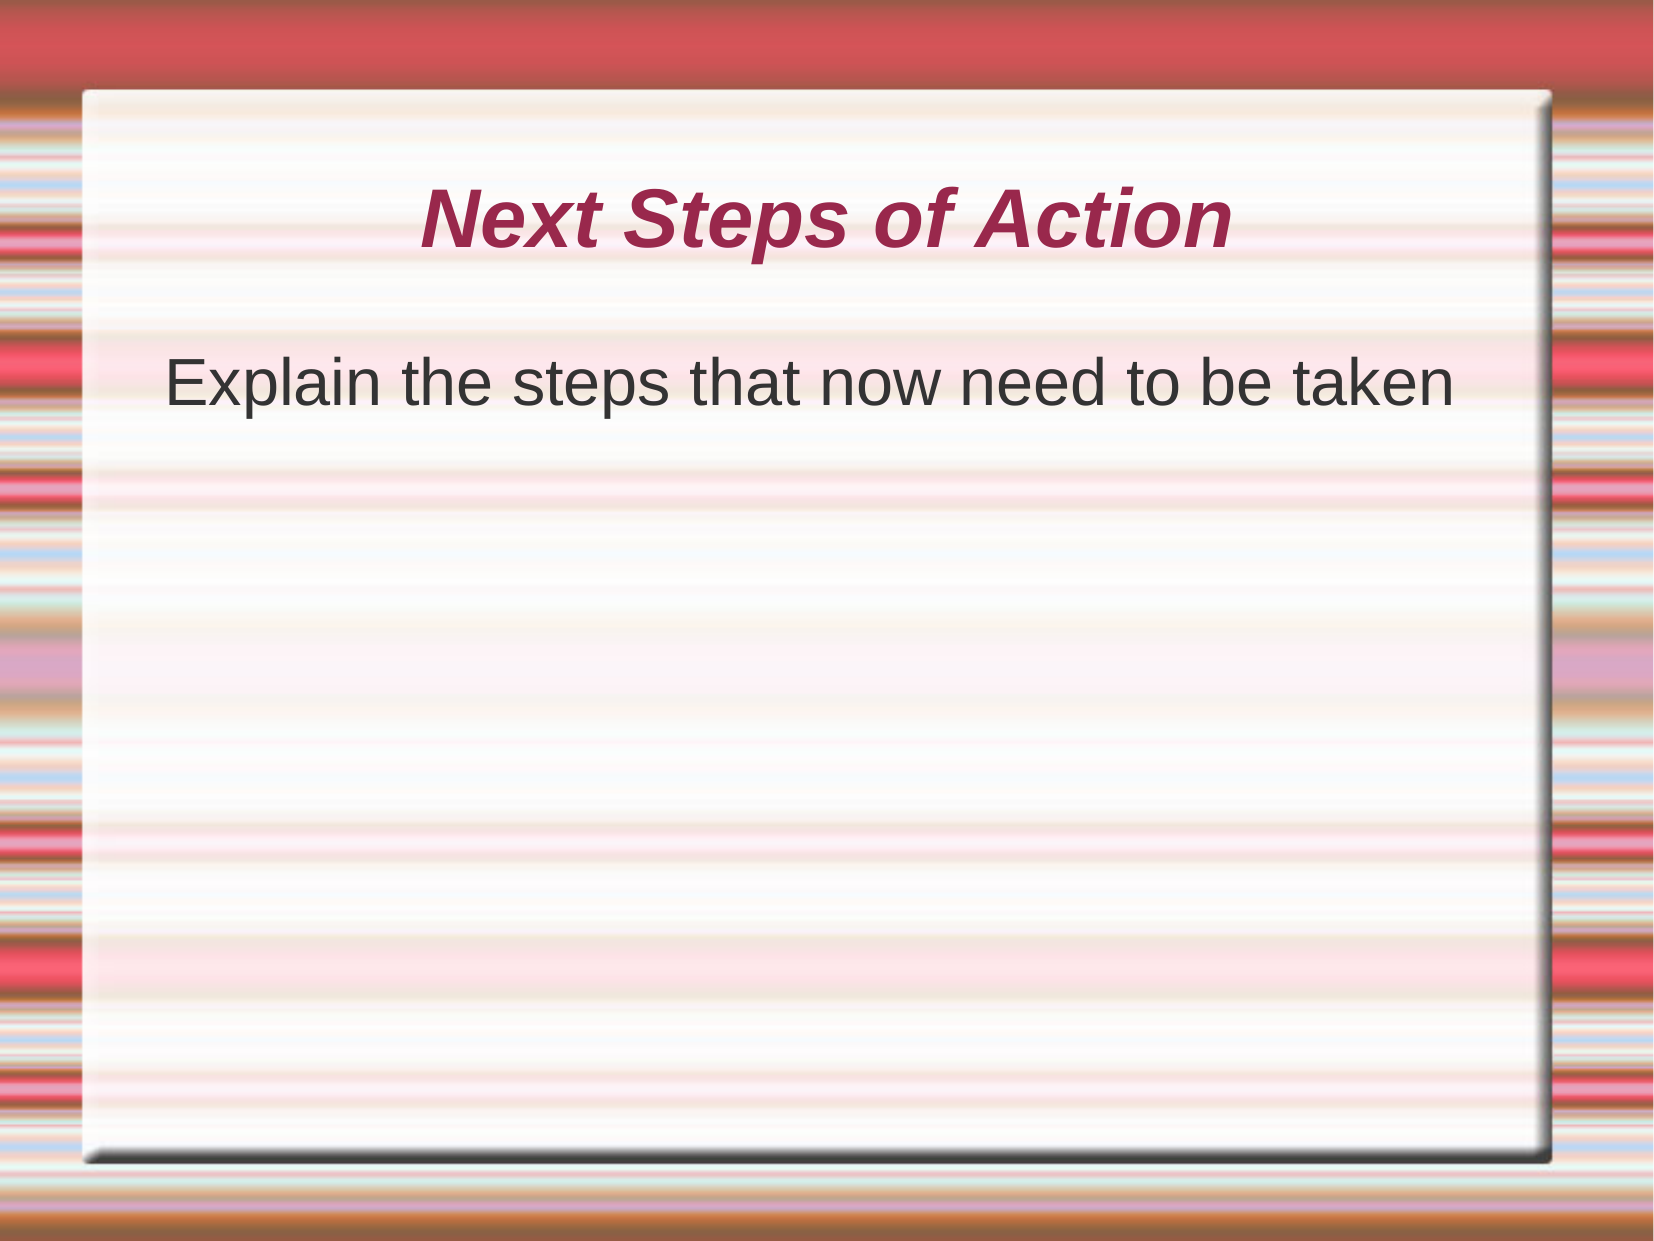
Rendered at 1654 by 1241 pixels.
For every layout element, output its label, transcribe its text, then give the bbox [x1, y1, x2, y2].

list Explain the steps that now need to be taken [152, 344, 1534, 1127]
title Next Steps of Action [121, 114, 1534, 322]
picture [0, 0, 1654, 1241]
